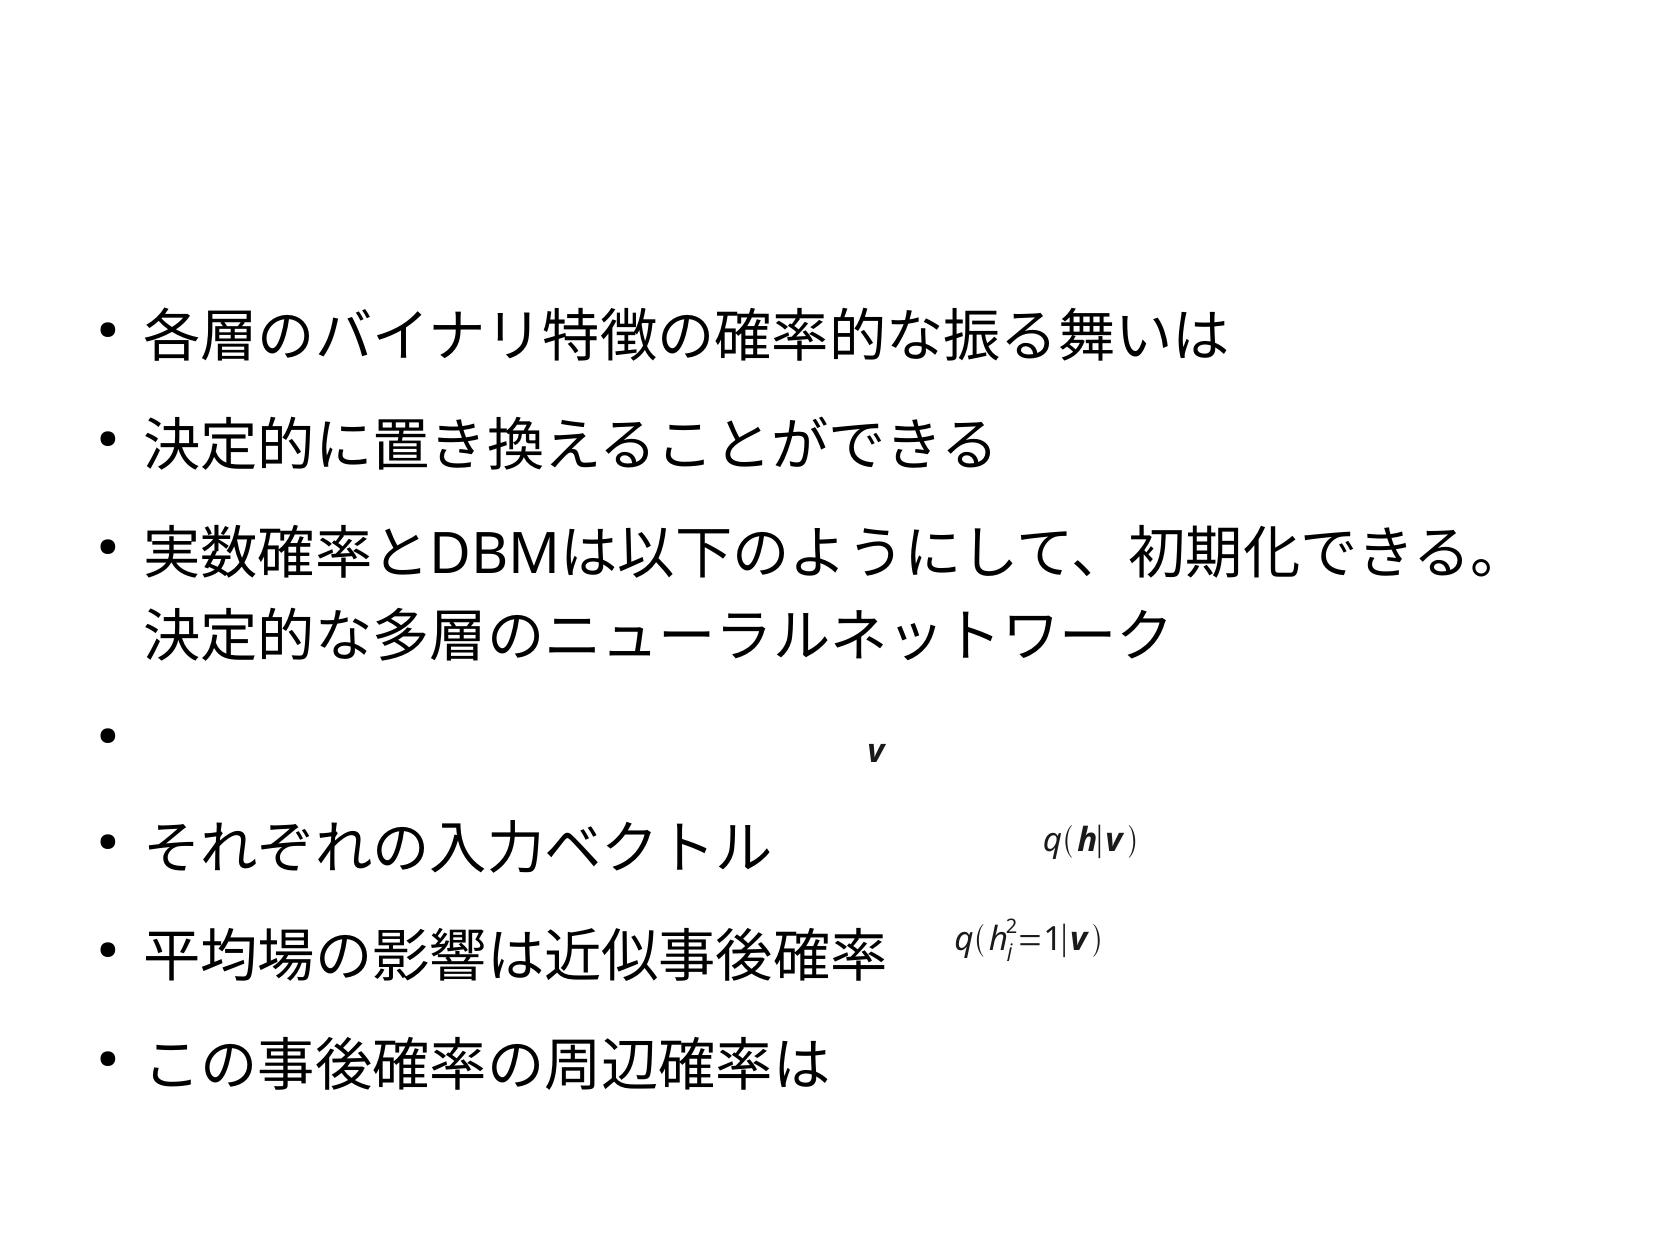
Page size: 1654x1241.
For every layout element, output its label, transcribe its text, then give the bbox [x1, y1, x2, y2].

chart [859, 733, 892, 767]
list 各層のバイナリ特徴の確率的な振る舞いは 決定的に置き換えることができる 実数確率とDBMは以下のようにして、初期化できる。決定的な多層のニューラルネットワーク それぞれの入力ベクトル 平均場の影響は近似事後確率 この事後確率の周辺確率は [82, 290, 1571, 1109]
chart [948, 916, 1108, 961]
chart [1036, 821, 1143, 860]
